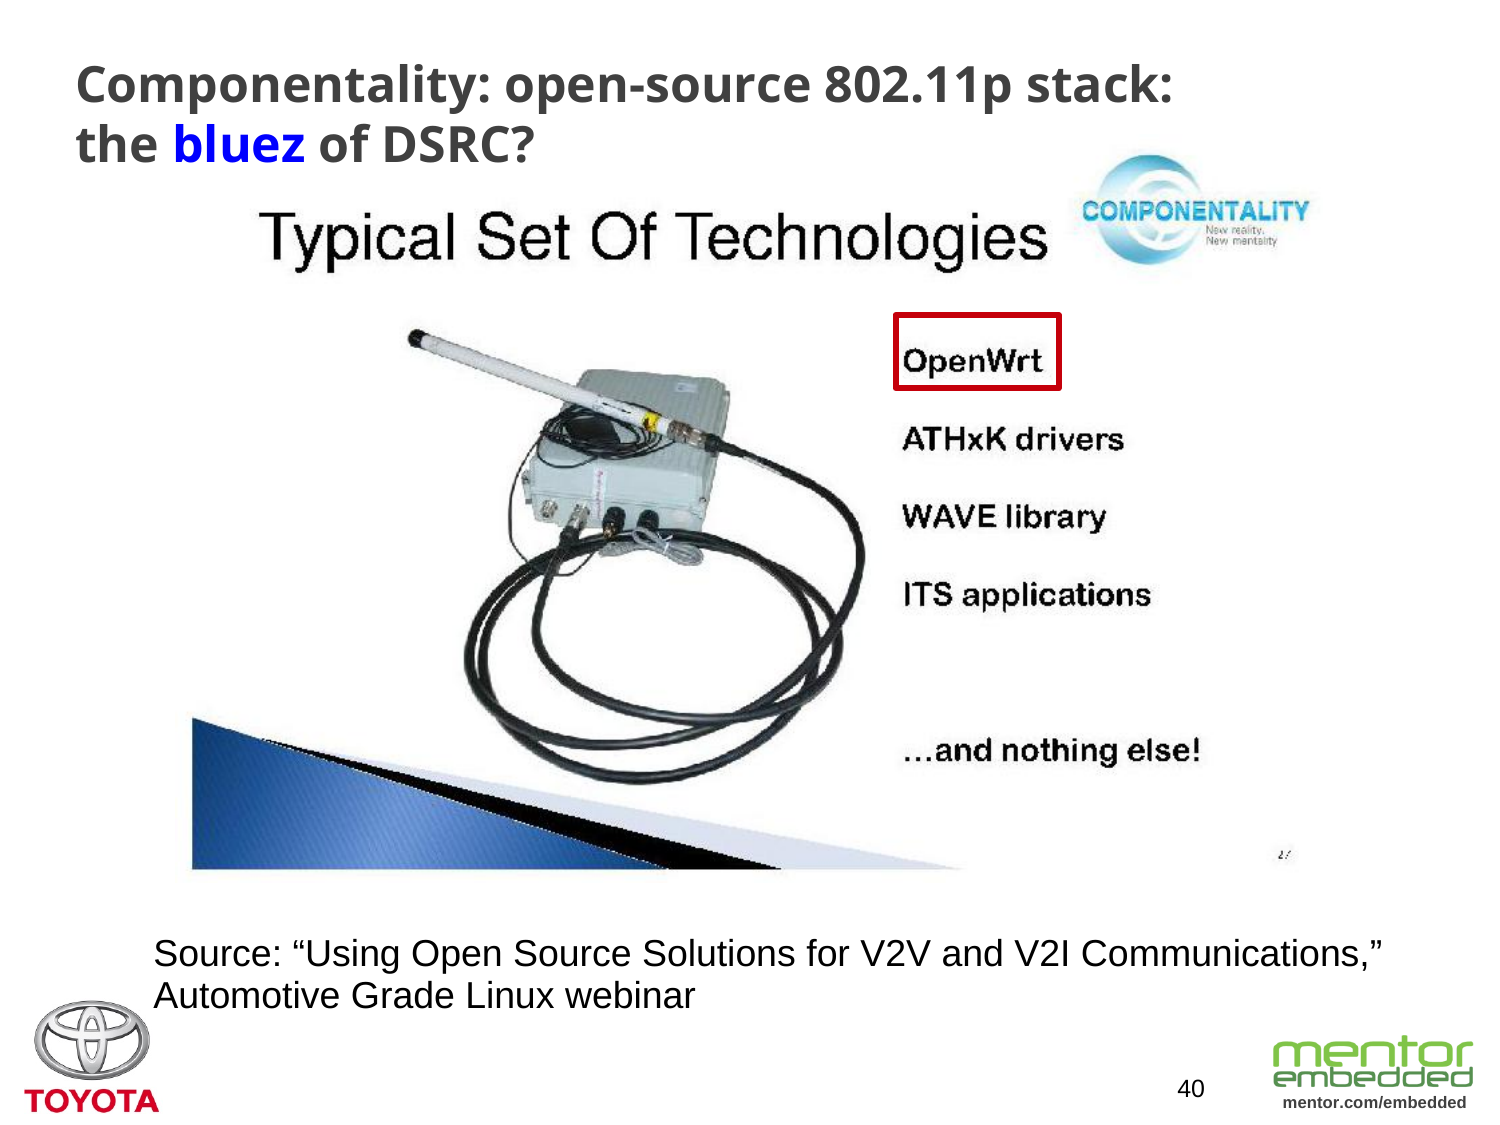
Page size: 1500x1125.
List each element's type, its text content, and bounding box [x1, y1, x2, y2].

picture [175, 181, 1323, 884]
picture [24, 998, 163, 1114]
picture [1268, 1030, 1476, 1092]
text_box Componentality: open-source 802.11p stack: the bluez of DSRC? [0, 45, 1500, 181]
text_box Source: “Using Open Source Solutions for V2V and V2I Communications,” Automotive Grade Linux webinar [138, 923, 1396, 1023]
